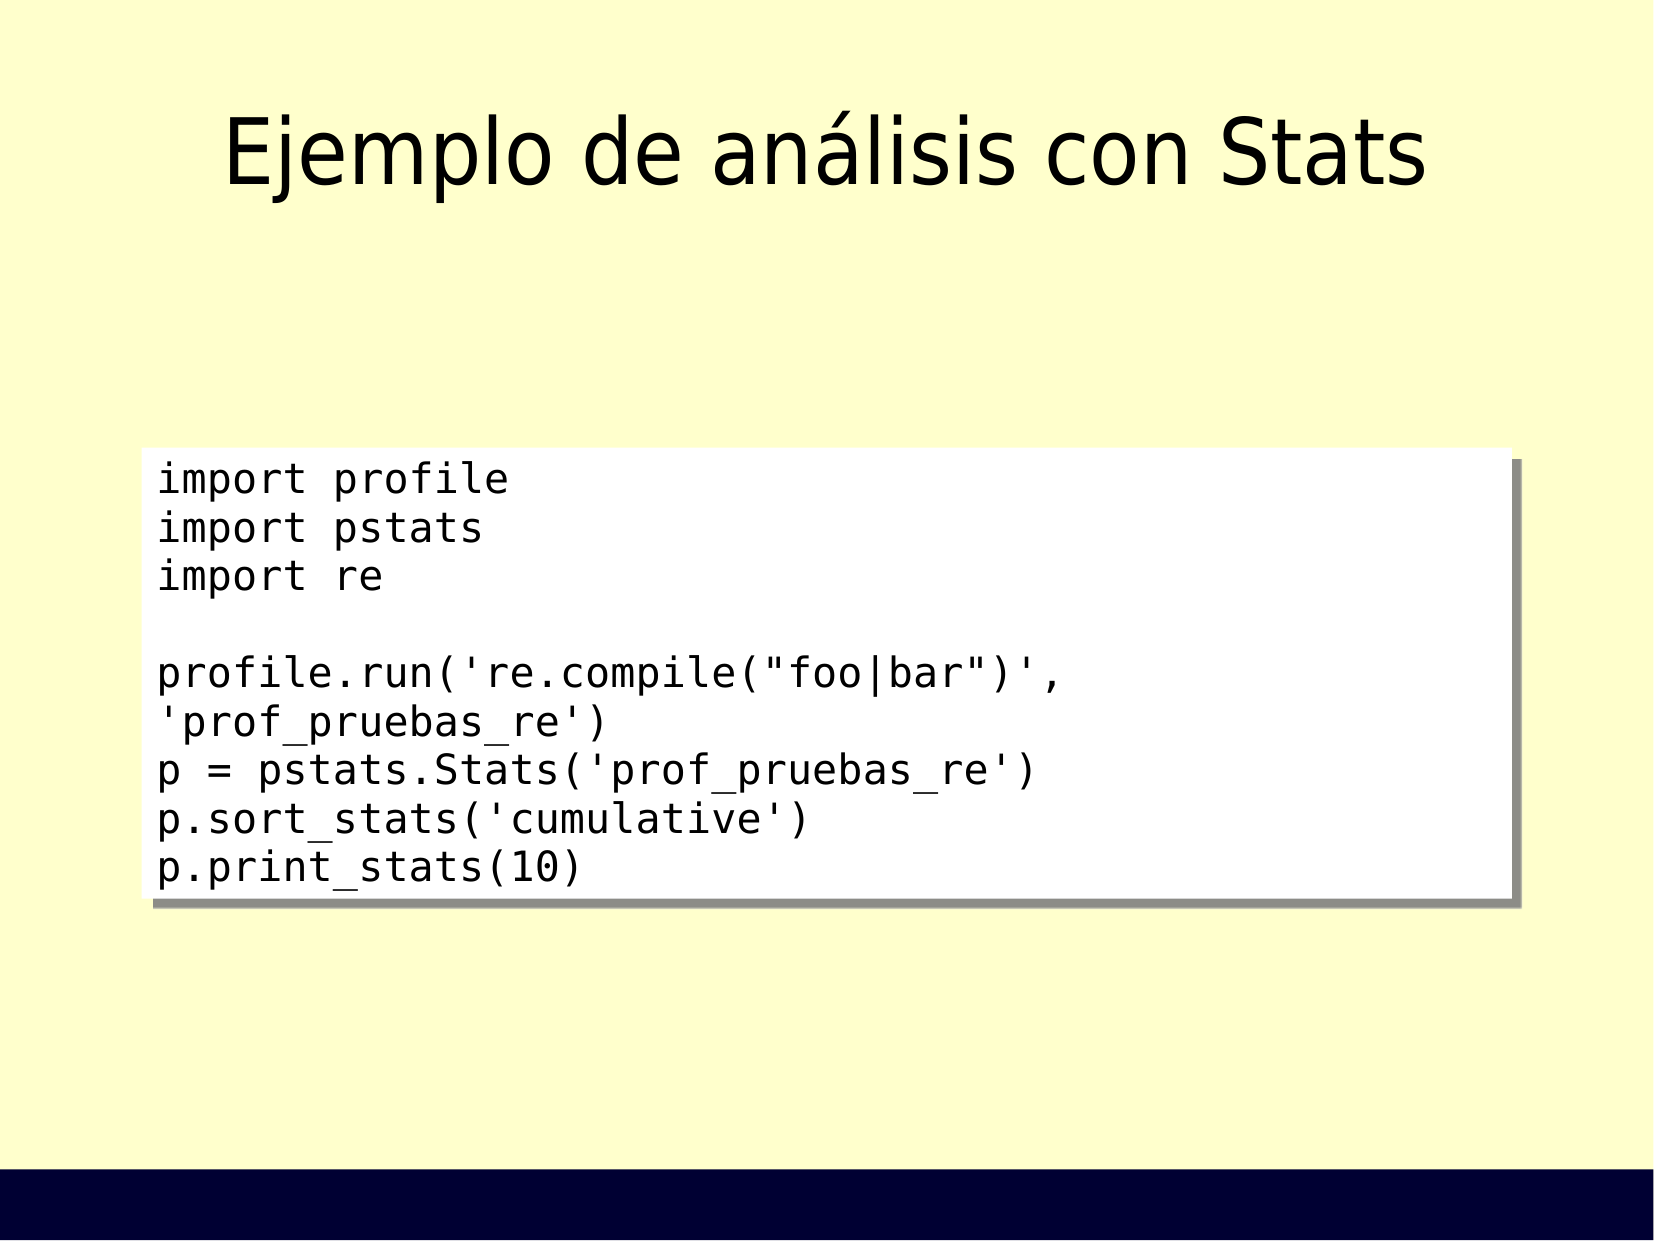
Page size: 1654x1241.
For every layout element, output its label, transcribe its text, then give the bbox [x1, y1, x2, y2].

text_box import profile import pstats import re profile.run('re.compile("foo|bar")', 'prof_pruebas_re') p = pstats.Stats('prof_pruebas_re') p.sort_stats('cumulative') p.print_stats(10) [141, 447, 1512, 899]
title Ejemplo de análisis con Stats [82, 49, 1571, 257]
